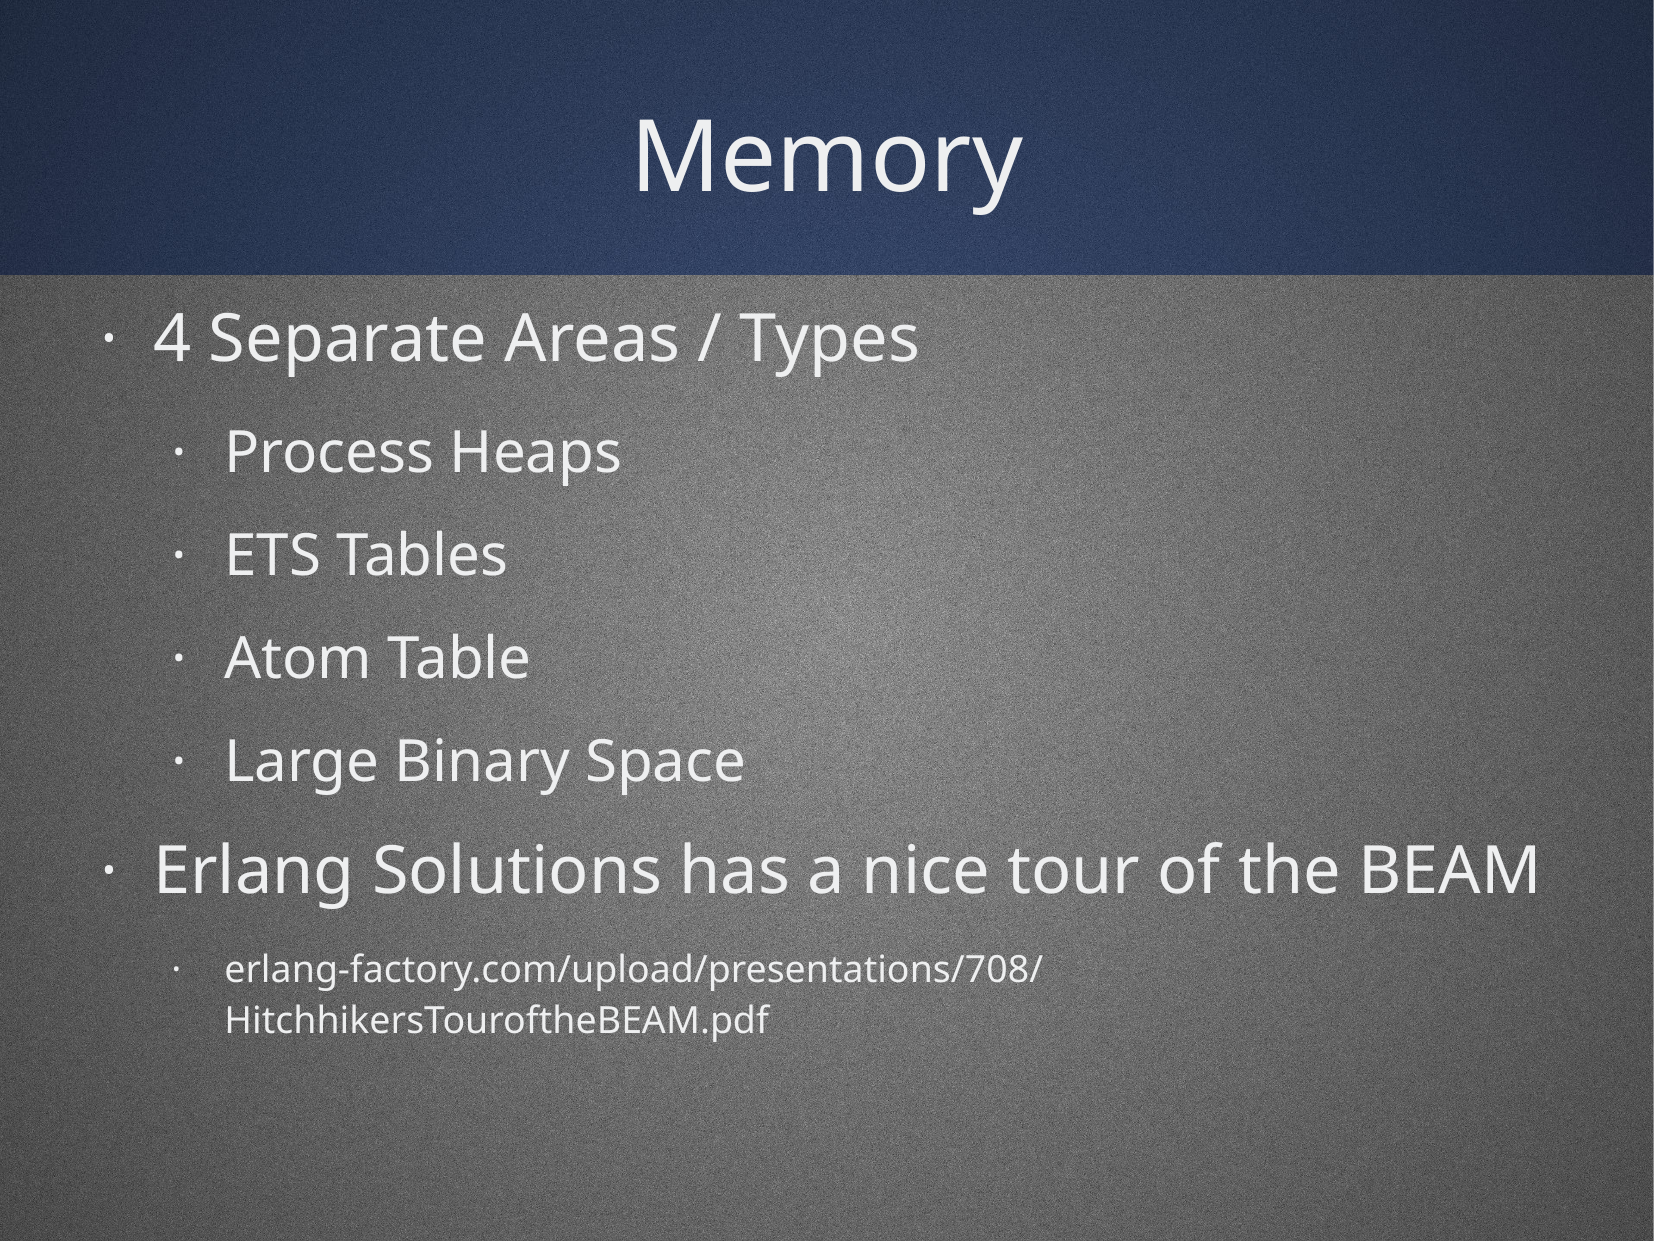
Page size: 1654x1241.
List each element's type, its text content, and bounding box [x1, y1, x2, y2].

list 4 Separate Areas / Types Process Heaps ETS Tables Atom Table Large Binary Space Erlang Solutions has a nice tour of the BEAM erlang-factory.com/upload/presentations/708/HitchhikersTouroftheBEAM.pdf [82, 290, 1571, 1010]
title Memory [82, 49, 1571, 257]
picture [0, 0, 1654, 1241]
